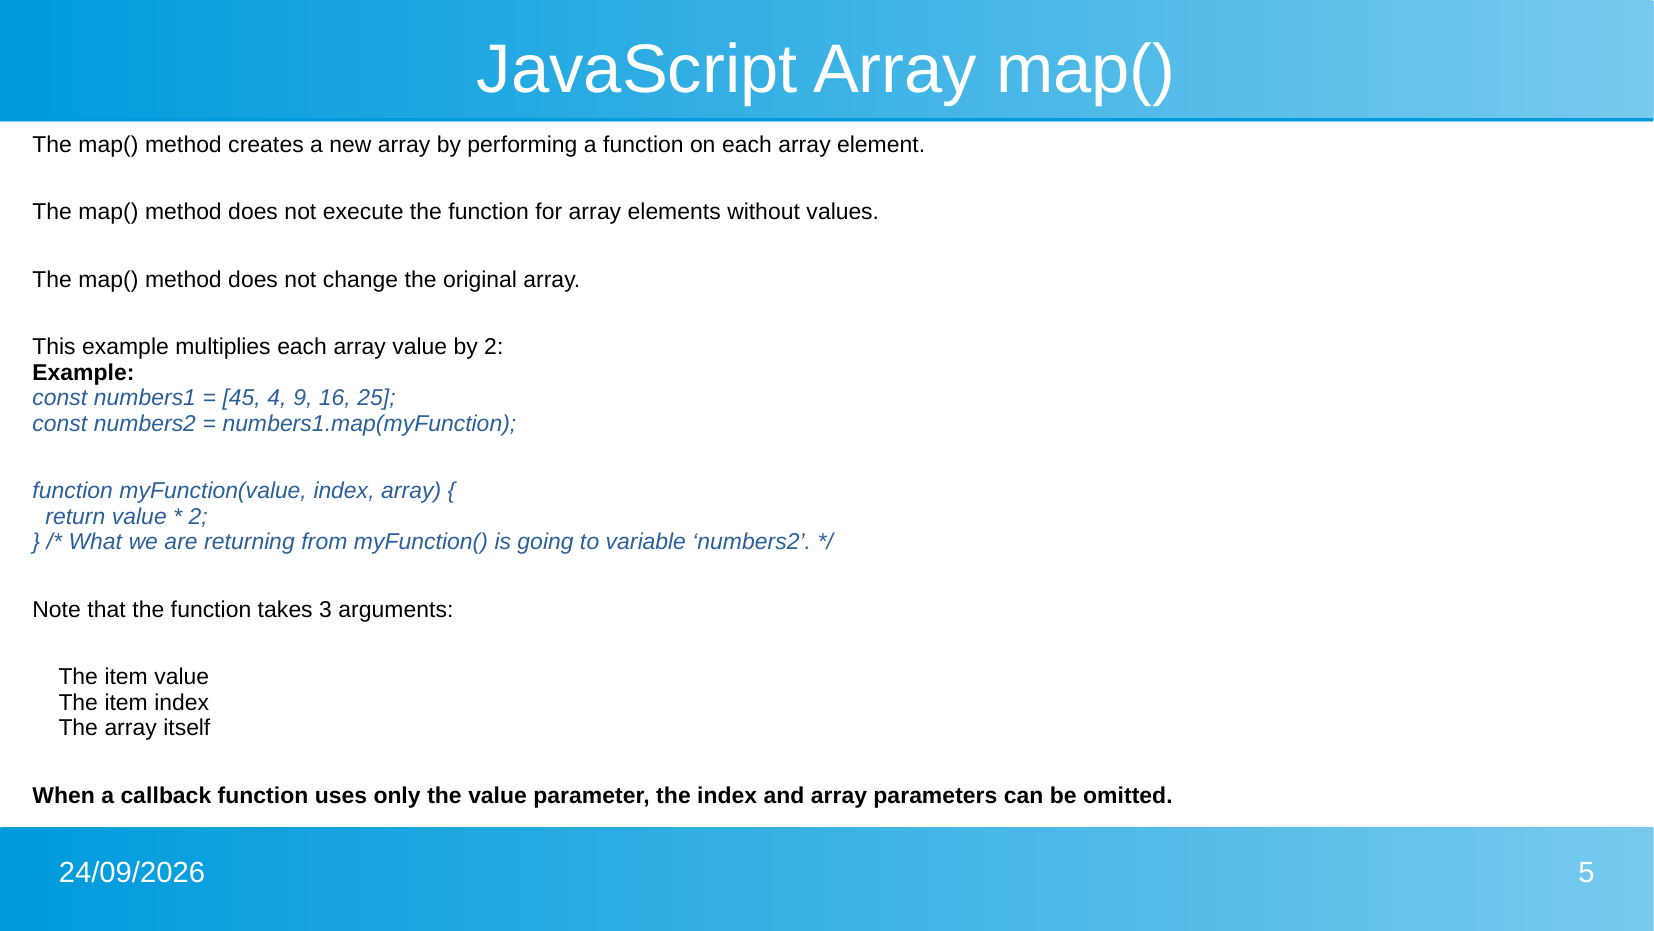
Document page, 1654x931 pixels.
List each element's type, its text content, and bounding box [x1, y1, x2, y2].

text_box The map() method creates a new array by performing a function on each array element. The map() method does not execute the function for array elements without values. The map() method does not change the original array. This example multiplies each array value by 2: Example: const numbers1 = [45, 4, 9, 16, 25]; const numbers2 = numbers1.map(myFunction); function myFunction(value, index, array) { return value * 2; } /* What we are returning from myFunction() is going to variable ‘numbers2’. */ Note that the function takes 3 arguments: The item value The item index The array itself When a callback function uses only the value parameter, the index and array parameters can be omitted. [17, 124, 1554, 816]
title JavaScript Array map() [59, 29, 1595, 108]
